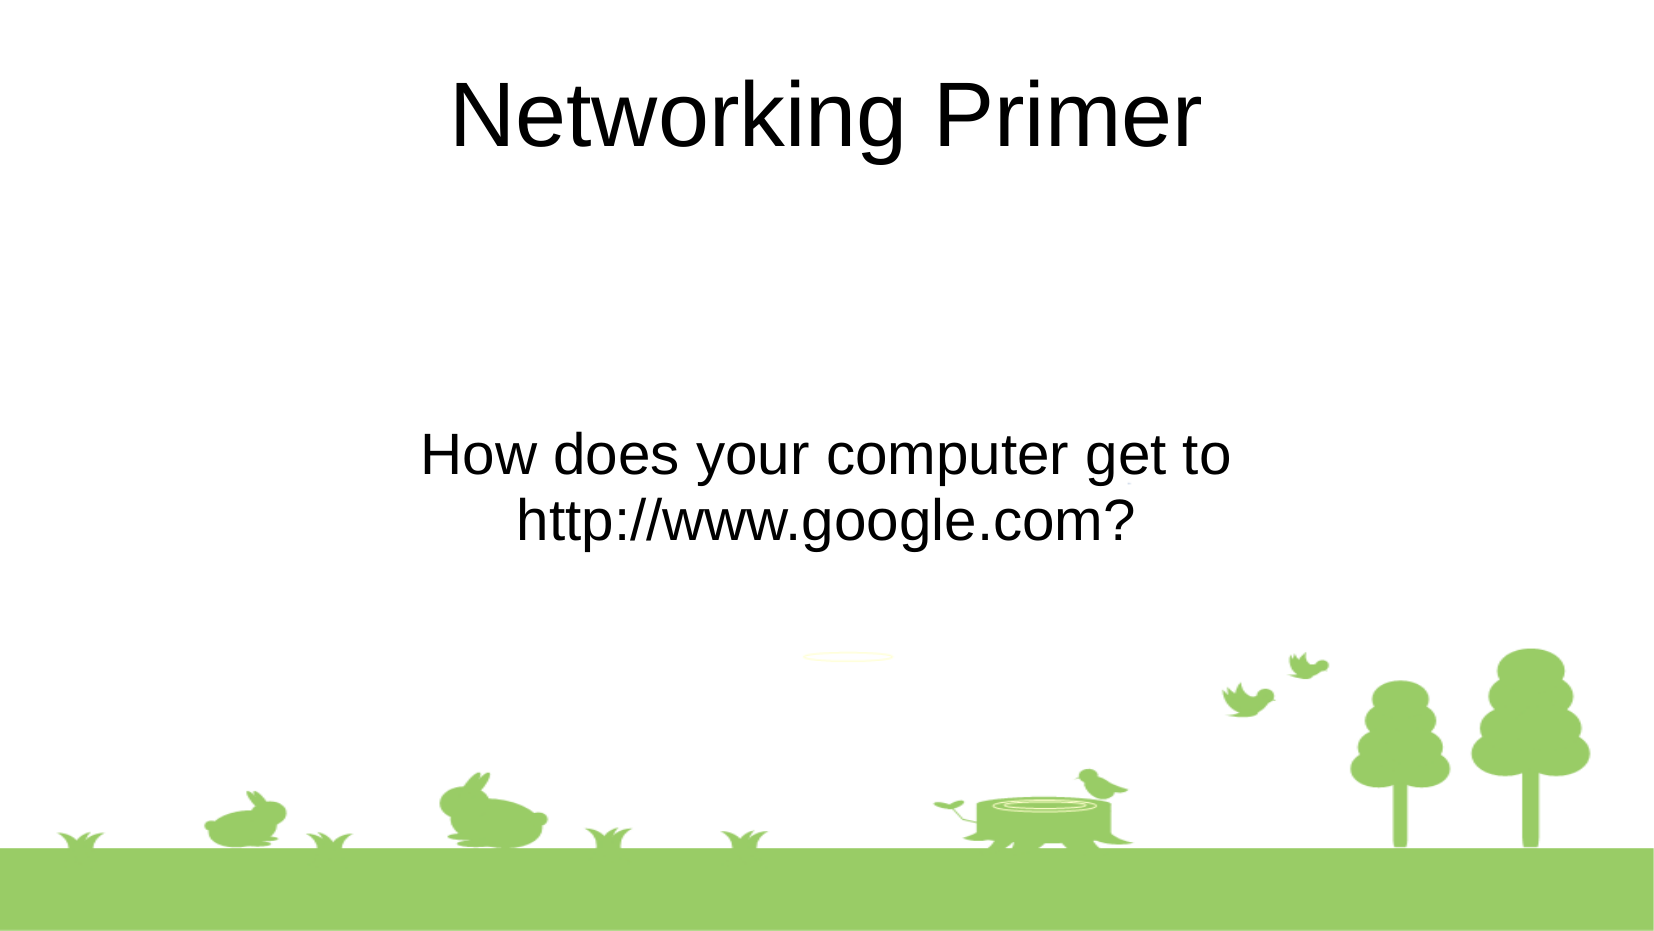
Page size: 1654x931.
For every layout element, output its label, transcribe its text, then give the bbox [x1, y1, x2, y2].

subtitle How does your computer get to http://www.google.com? [82, 217, 1571, 758]
title Networking Primer [82, 37, 1571, 193]
picture [0, 0, 1654, 931]
